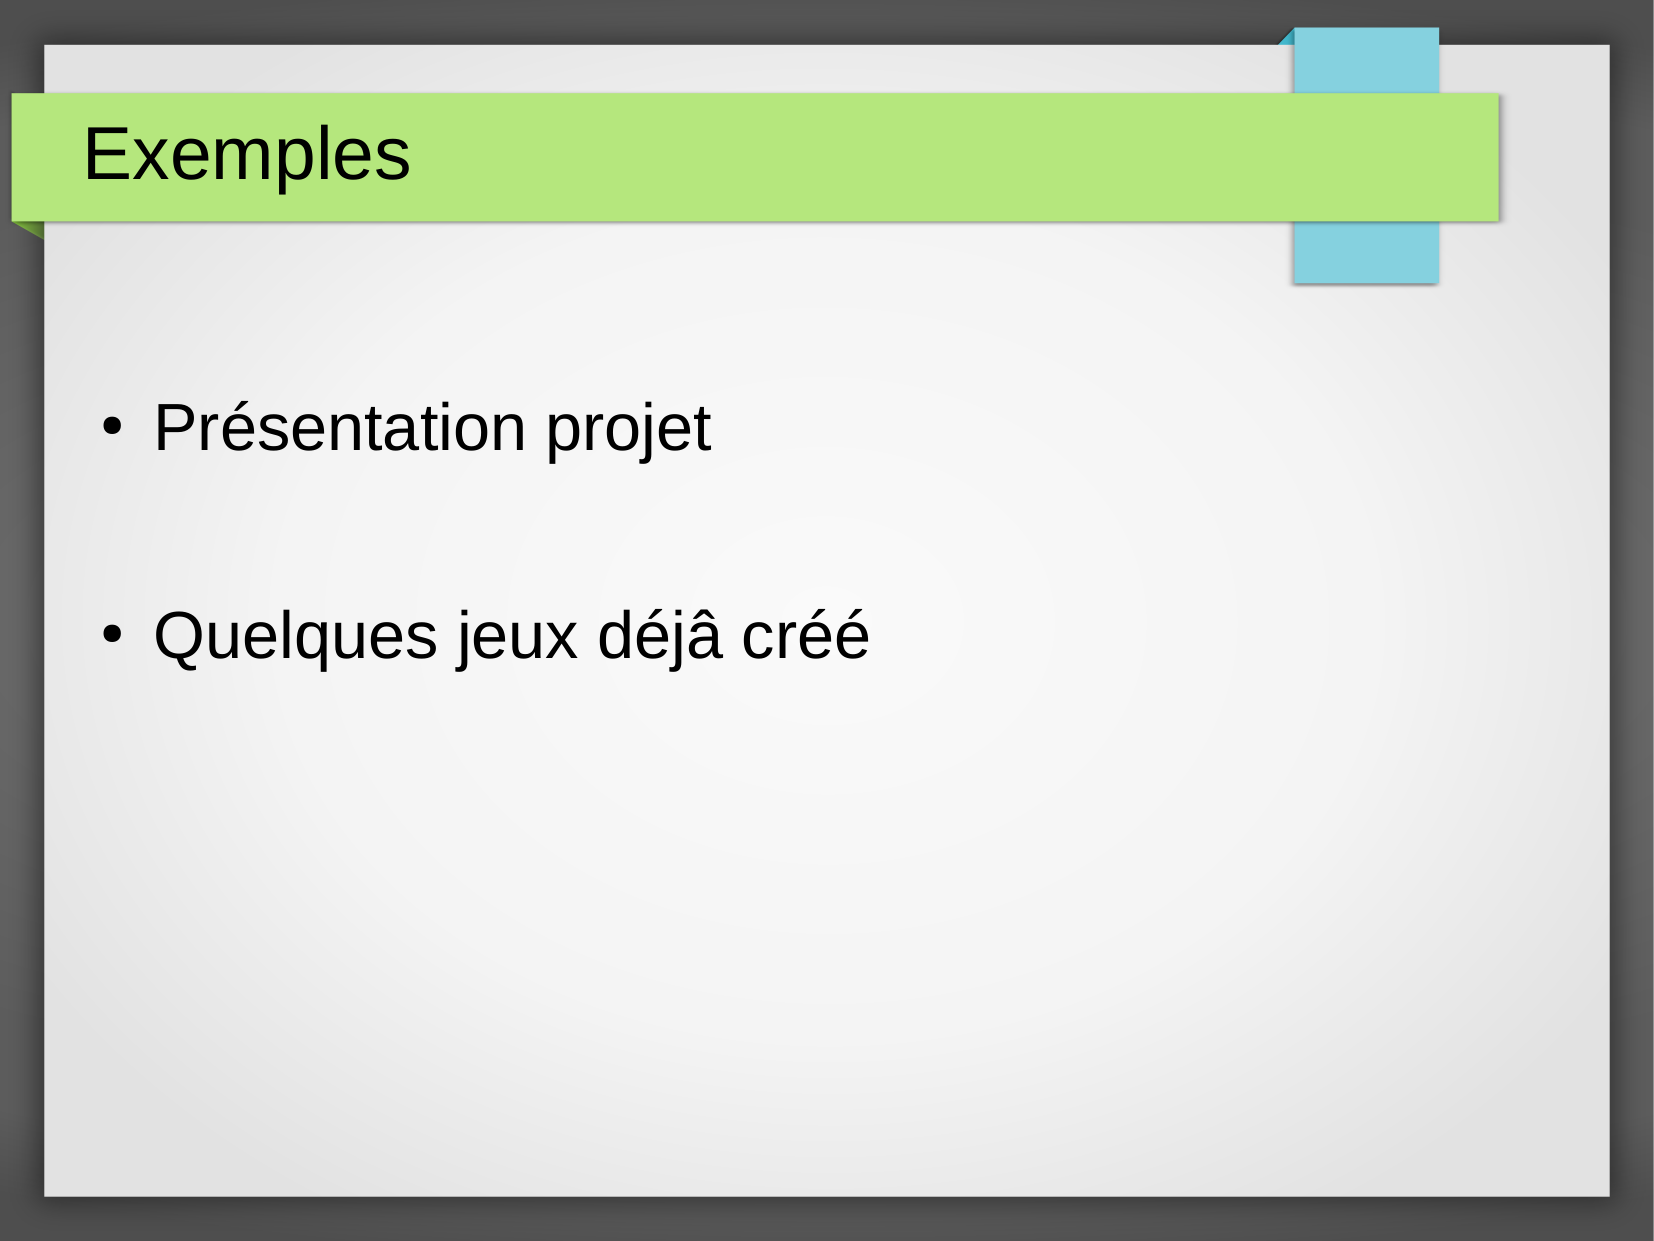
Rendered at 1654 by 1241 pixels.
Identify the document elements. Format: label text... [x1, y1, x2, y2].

list Présentation projet Quelques jeux déjâ créé [82, 389, 1571, 1109]
picture [0, 0, 1654, 1241]
title Exemples [82, 94, 1264, 213]
